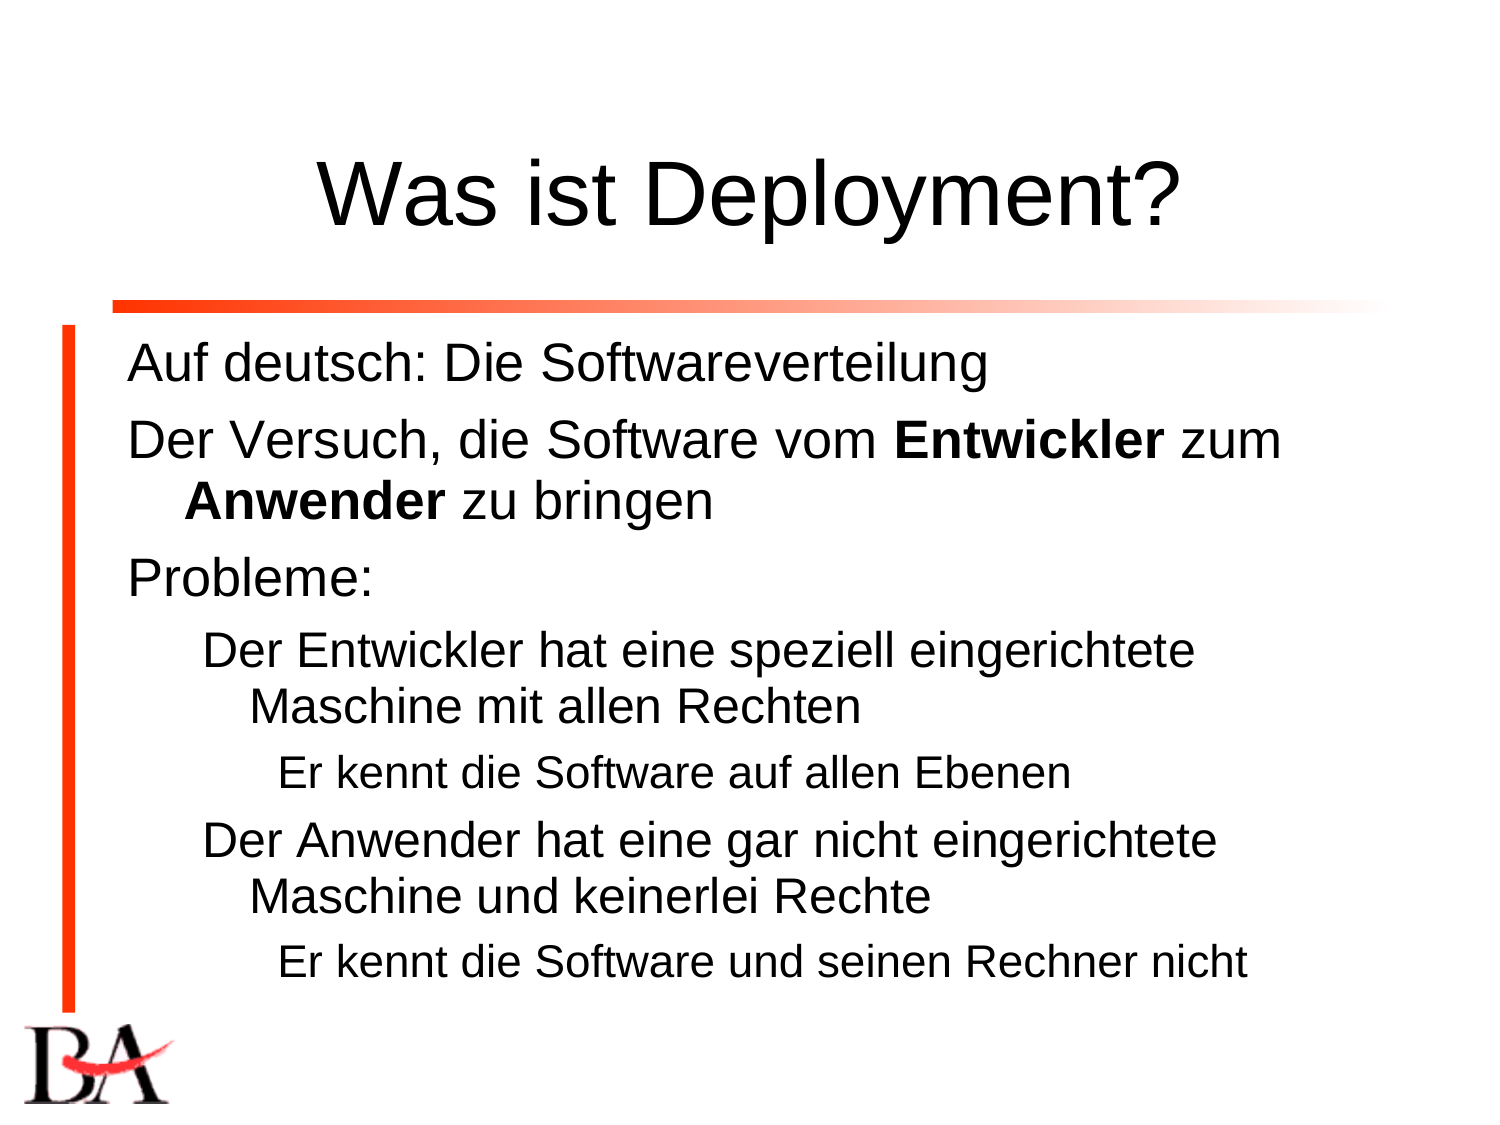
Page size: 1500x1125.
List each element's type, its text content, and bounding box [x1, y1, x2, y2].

picture [24, 1024, 175, 1104]
list Auf deutsch: Die Softwareverteilung Der Versuch, die Software vom Entwickler zum Anwender zu bringen Probleme: Der Entwickler hat eine speziell eingerichtete Maschine mit allen Rechten Er kennt die Software auf allen Ebenen Der Anwender hat eine gar nicht eingerichtete Maschine und keinerlei Rechte Er kennt die Software und seinen Rechner nicht [112, 324, 1388, 1051]
title Was ist Deployment? [112, 99, 1388, 288]
